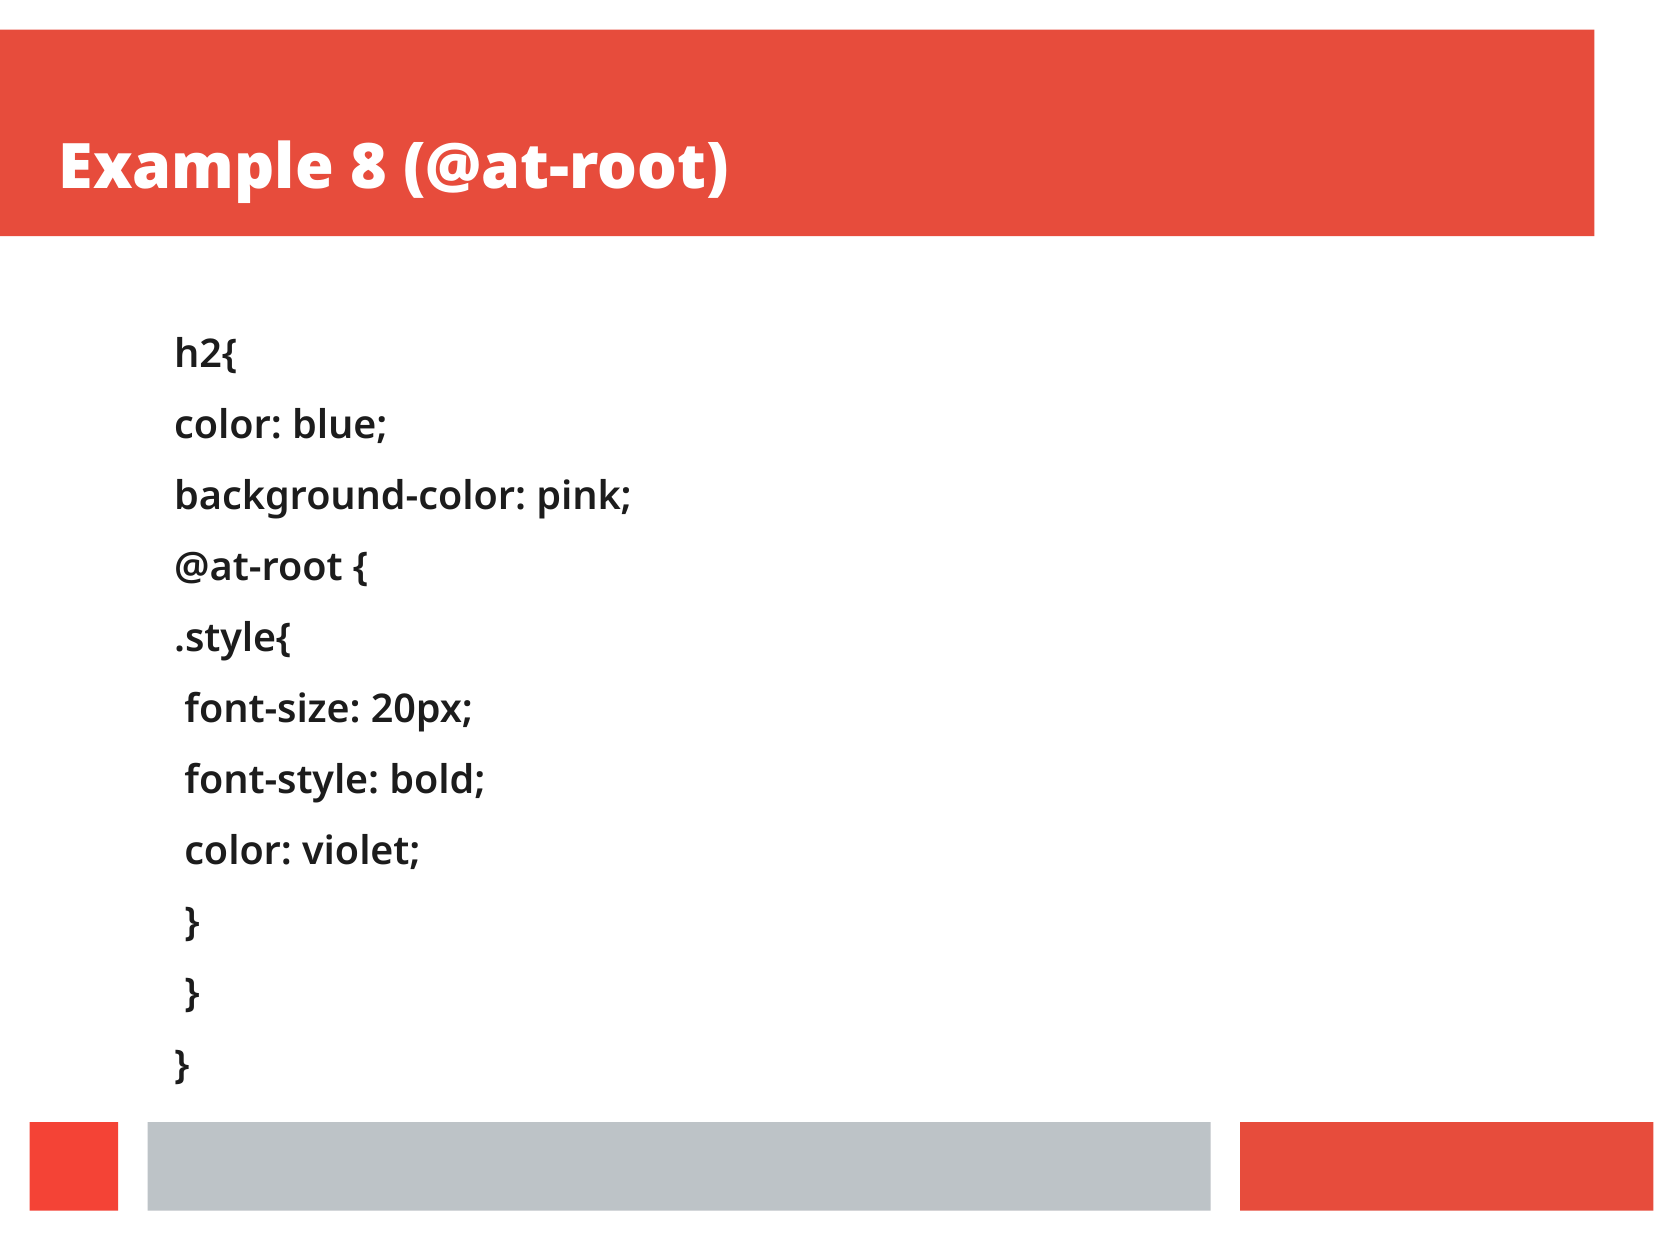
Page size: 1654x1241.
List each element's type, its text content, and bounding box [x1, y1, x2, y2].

list h2{ color: blue; background-color: pink; @at-root { .style{ font-size: 20px; font-style: bold; color: violet; } } } [174, 324, 1441, 1093]
title Example 8 (@at-root) [59, 59, 1595, 207]
